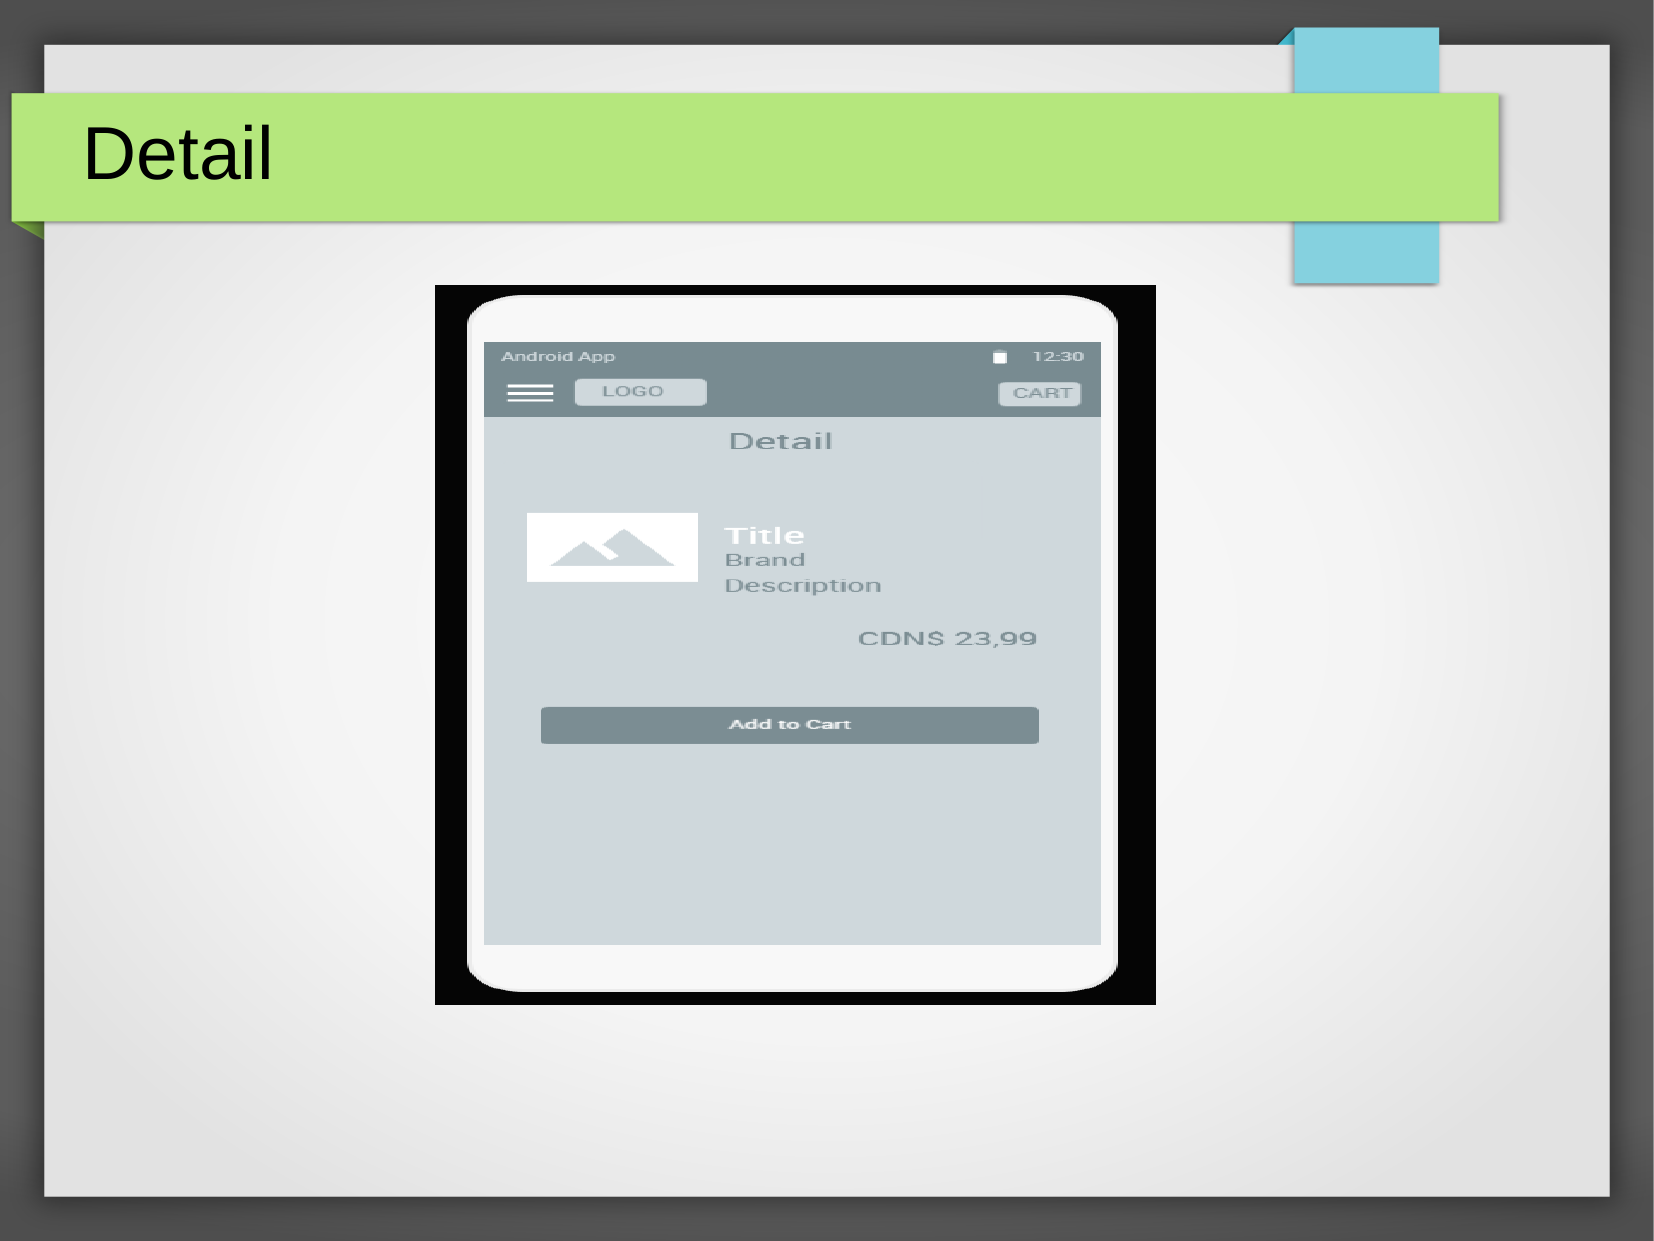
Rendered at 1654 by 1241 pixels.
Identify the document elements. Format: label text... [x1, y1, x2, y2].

picture [0, 0, 1654, 1241]
title Detail [82, 94, 1264, 213]
